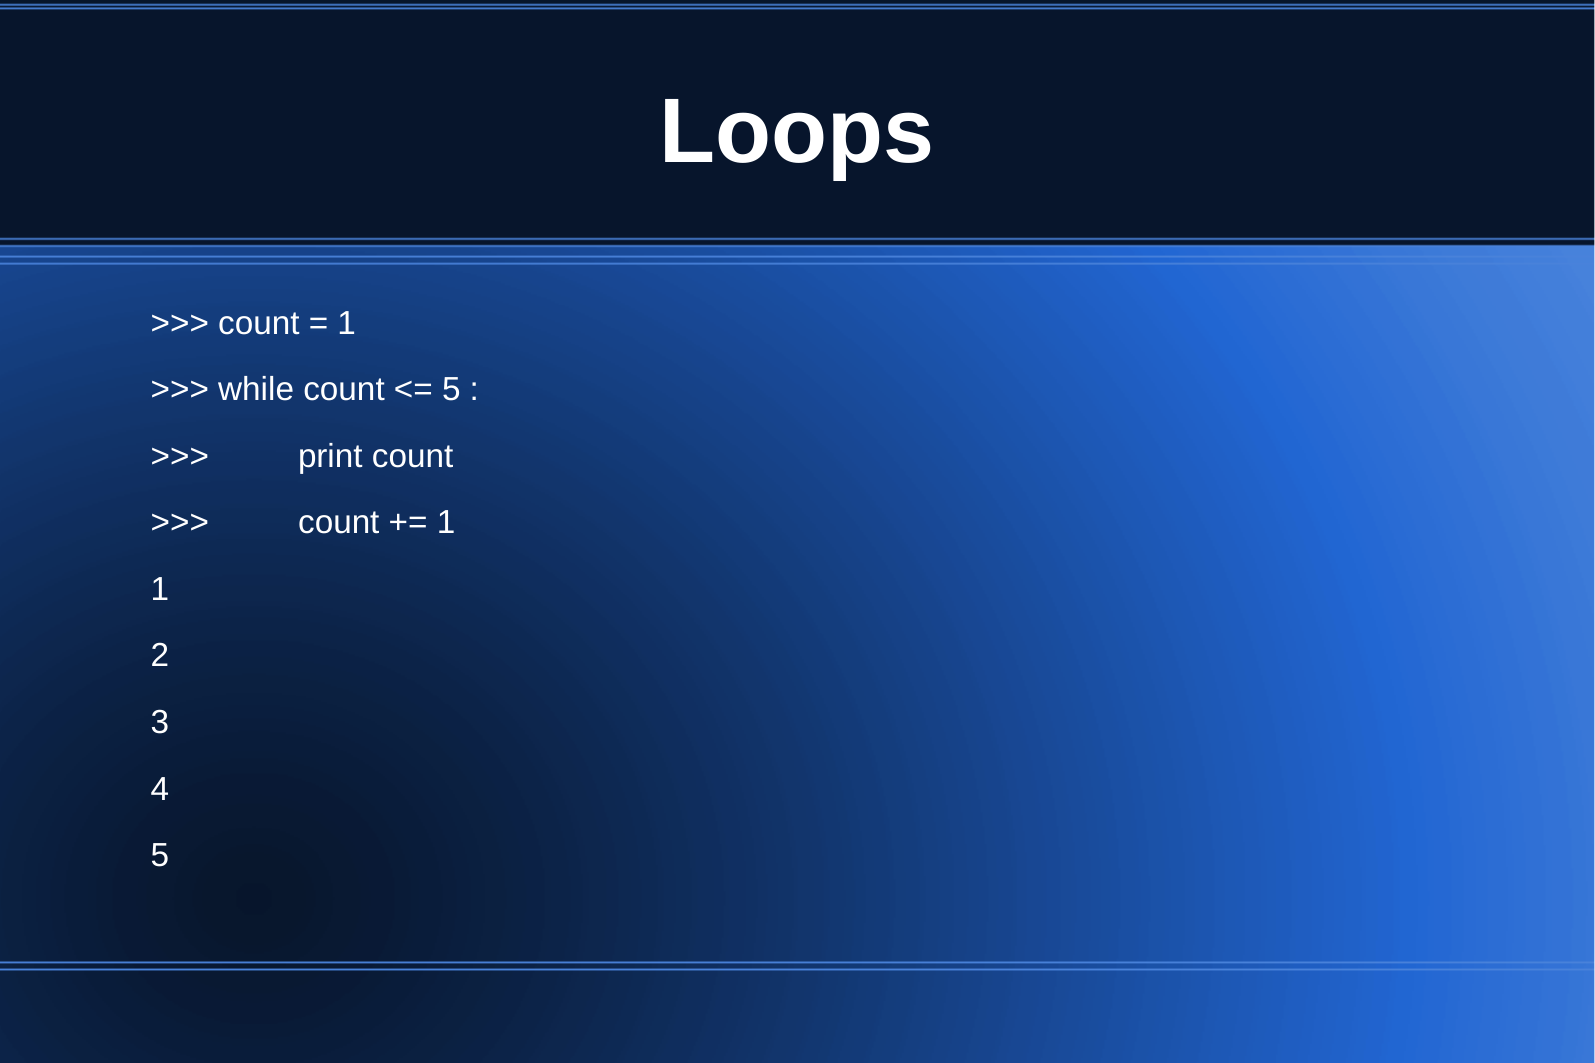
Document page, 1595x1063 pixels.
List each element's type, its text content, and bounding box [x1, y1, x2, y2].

title Loops [79, 49, 1515, 213]
picture [0, 0, 1595, 1063]
list >>> count = 1 >>> while count <= 5 : >>> print count >>> count += 1 1 2 3 4 5 [79, 304, 1515, 892]
